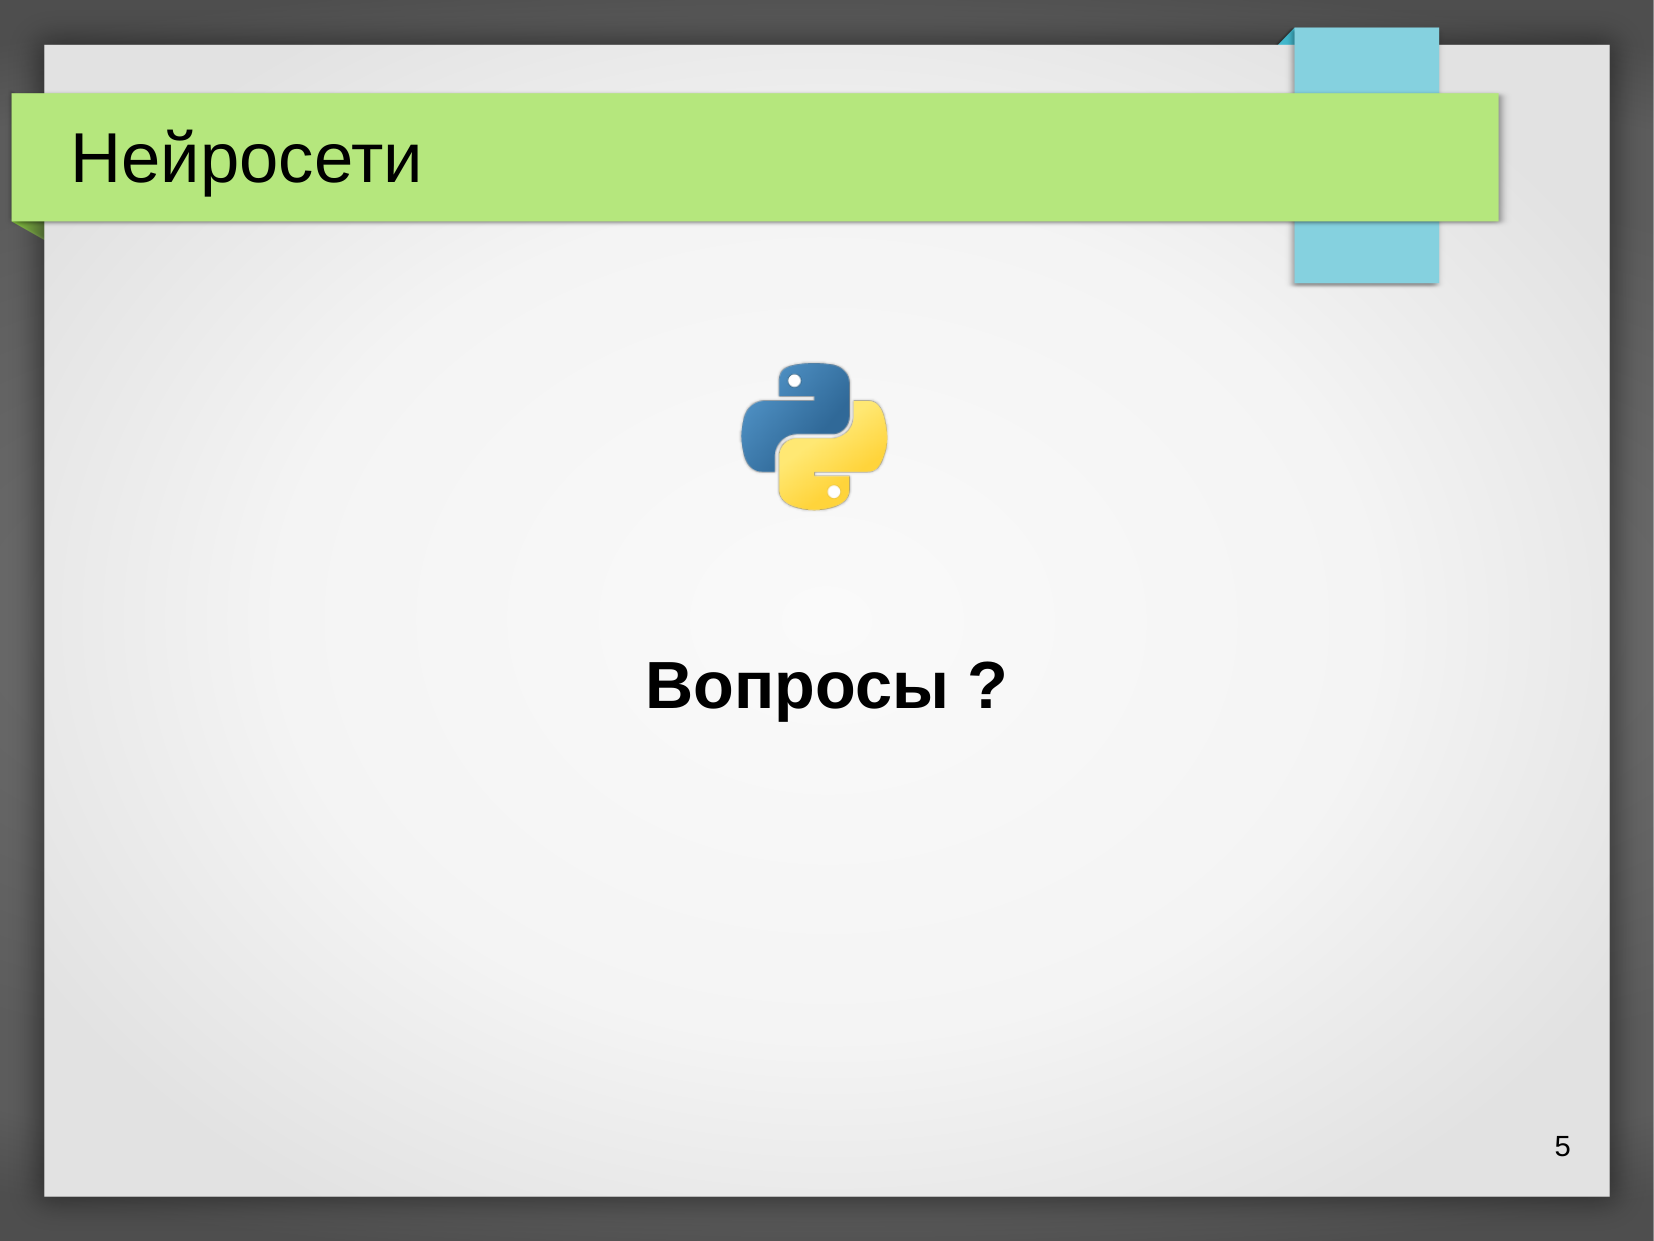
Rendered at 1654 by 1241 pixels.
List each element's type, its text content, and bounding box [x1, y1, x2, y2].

title Нейросети [70, 118, 1205, 199]
subtitle Вопросы ? [82, 236, 1571, 1134]
picture [0, 0, 1654, 1241]
